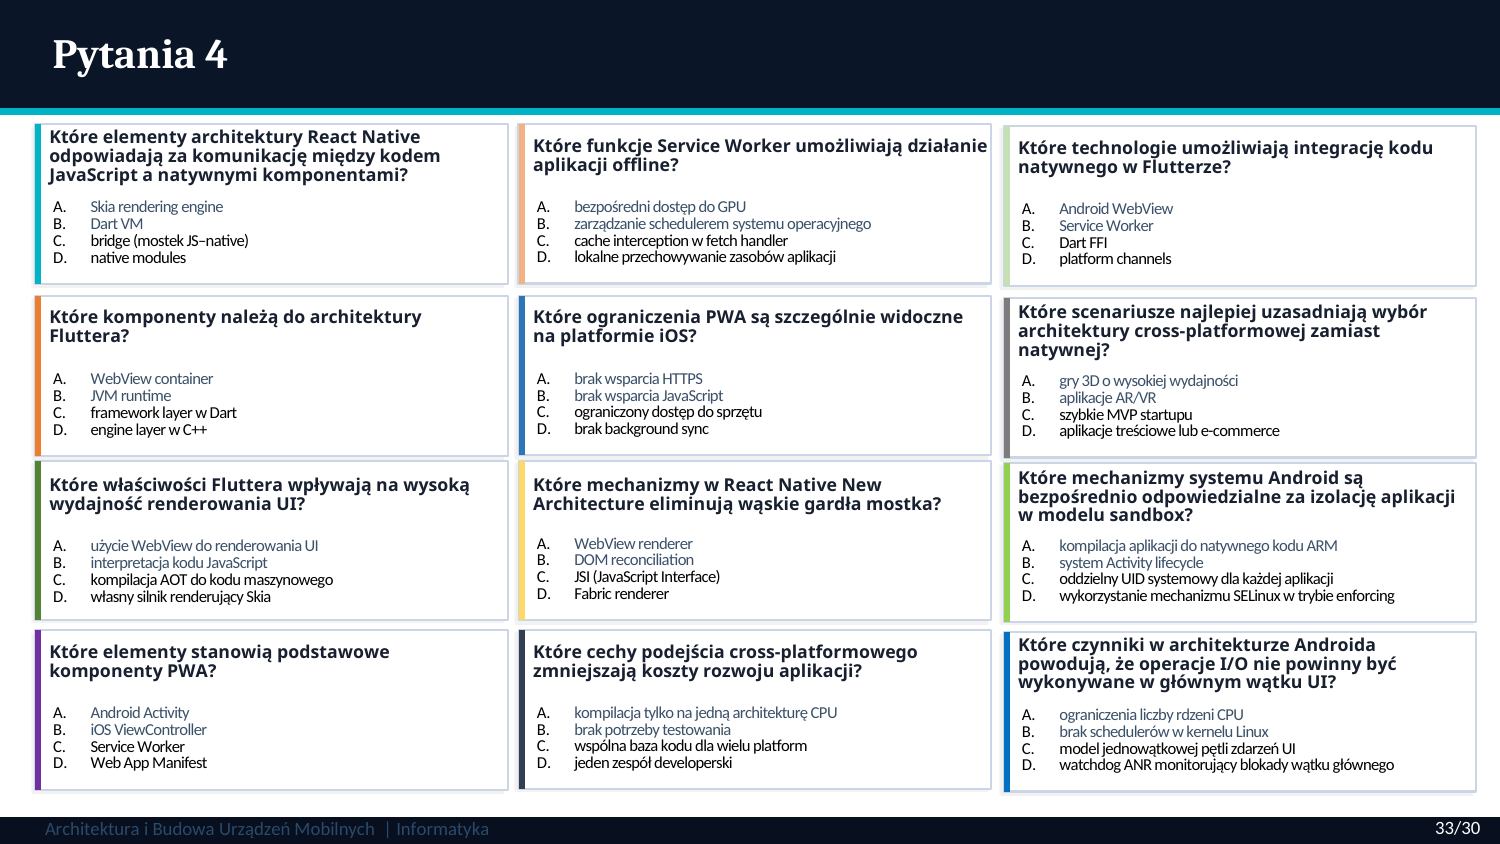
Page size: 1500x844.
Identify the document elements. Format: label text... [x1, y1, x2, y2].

text_box kompilacja tylko na jedną architekturę CPU brak potrzeby testowania wspólna baza kodu dla wielu platform jeden zespół developerski [537, 689, 978, 790]
text_box Które technologie umożliwiają integrację kodu natywnego w Flutterze? [1018, 131, 1473, 190]
text_box gry 3D o wysokiej wydajności aplikacje AR/VR szybkie MVP startupu aplikacje treściowe lub e-commerce [1022, 357, 1463, 458]
text_box Skia rendering engine Dart VM bridge (mostek JS–native) native modules [53, 184, 495, 284]
text_box kompilacja aplikacji do natywnego kodu ARM system Activity lifecycle oddzielny UID systemowy dla każdej aplikacji wykorzystanie mechanizmu SELinux w trybie enforcing [1022, 522, 1463, 623]
text_box Które elementy stanowią podstawowe komponenty PWA? [49, 635, 504, 694]
text_box [1004, 298, 1476, 458]
text_box [519, 630, 991, 789]
text_box Android Activity iOS ViewController Service Worker Web App Manifest [53, 690, 495, 790]
text_box WebView container JVM runtime framework layer w Dart engine layer w C++ [53, 355, 495, 456]
text_box Które komponenty należą do architektury Fluttera? [49, 299, 504, 359]
text_box [35, 296, 508, 456]
text_box [35, 461, 508, 620]
text_box [519, 296, 991, 455]
text_box Android WebView Service Worker Dart FFI platform channels [1022, 185, 1463, 286]
text_box Architektura i Budowa Urządzeń Mobilnych | Informatyka [45, 819, 1420, 843]
text_box [518, 124, 991, 284]
text_box /30 [1420, 817, 1500, 844]
text_box [1004, 632, 1476, 792]
text_box ograniczenia liczby rdzeni CPU brak schedulerów w kernelu Linux model jednowątkowej pętli zdarzeń UI watchdog ANR monitorujący blokady wątku głównego [1022, 691, 1463, 792]
text_box Które mechanizmy w React Native New Architecture eliminują wąskie gardła mostka? [533, 467, 988, 526]
text_box Które mechanizmy systemu Android są bezpośrednio odpowiedzialne za izolację aplikacji w modelu sandbox? [1018, 469, 1473, 529]
text_box Które ograniczenia PWA są szczególnie widoczne na platformie iOS? [533, 299, 988, 358]
text_box Pytania 4 [53, 9, 1447, 102]
text_box Które cechy podejścia cross-platformowego zmniejszają koszty rozwoju aplikacji? [533, 634, 988, 693]
text_box Które właściwości Fluttera wpływają na wysoką wydajność renderowania UI? [49, 468, 504, 527]
text_box Które elementy architektury React Native odpowiadają za komunikację między kodem JavaScript a natywnymi komponentami? [49, 129, 504, 188]
text_box [1004, 126, 1476, 286]
text_box użycie WebView do renderowania UI interpretacja kodu JavaScript kompilacja AOT do kodu maszynowego własny silnik renderujący Skia [53, 523, 495, 623]
text_box Które czynniki w architekturze Androida powodują, że operacje I/O nie powinny być wykonywane w głównym wątku UI? [1018, 636, 1473, 696]
text_box Które scenariusze najlepiej uzasadniają wybór architektury cross-platformowej zamiast natywnej? [1018, 304, 1473, 363]
text_box [0, 817, 1420, 844]
text_box Które funkcje Service Worker umożliwiają działanie aplikacji offline? [533, 129, 988, 188]
text_box [0, 0, 1500, 115]
text_box brak wsparcia HTTPS brak wsparcia JavaScript ograniczony dostęp do sprzętu brak background sync [537, 355, 978, 456]
text_box [519, 461, 991, 620]
text_box [1004, 463, 1476, 622]
text_box bezpośredni dostęp do GPU zarządzanie schedulerem systemu operacyjnego cache interception w fetch handler lokalne przechowywanie zasobów aplikacji [537, 183, 978, 284]
text_box WebView renderer DOM reconciliation JSI (JavaScript Interface) Fabric renderer [537, 520, 978, 620]
text_box [35, 630, 508, 790]
text_box [35, 124, 508, 284]
